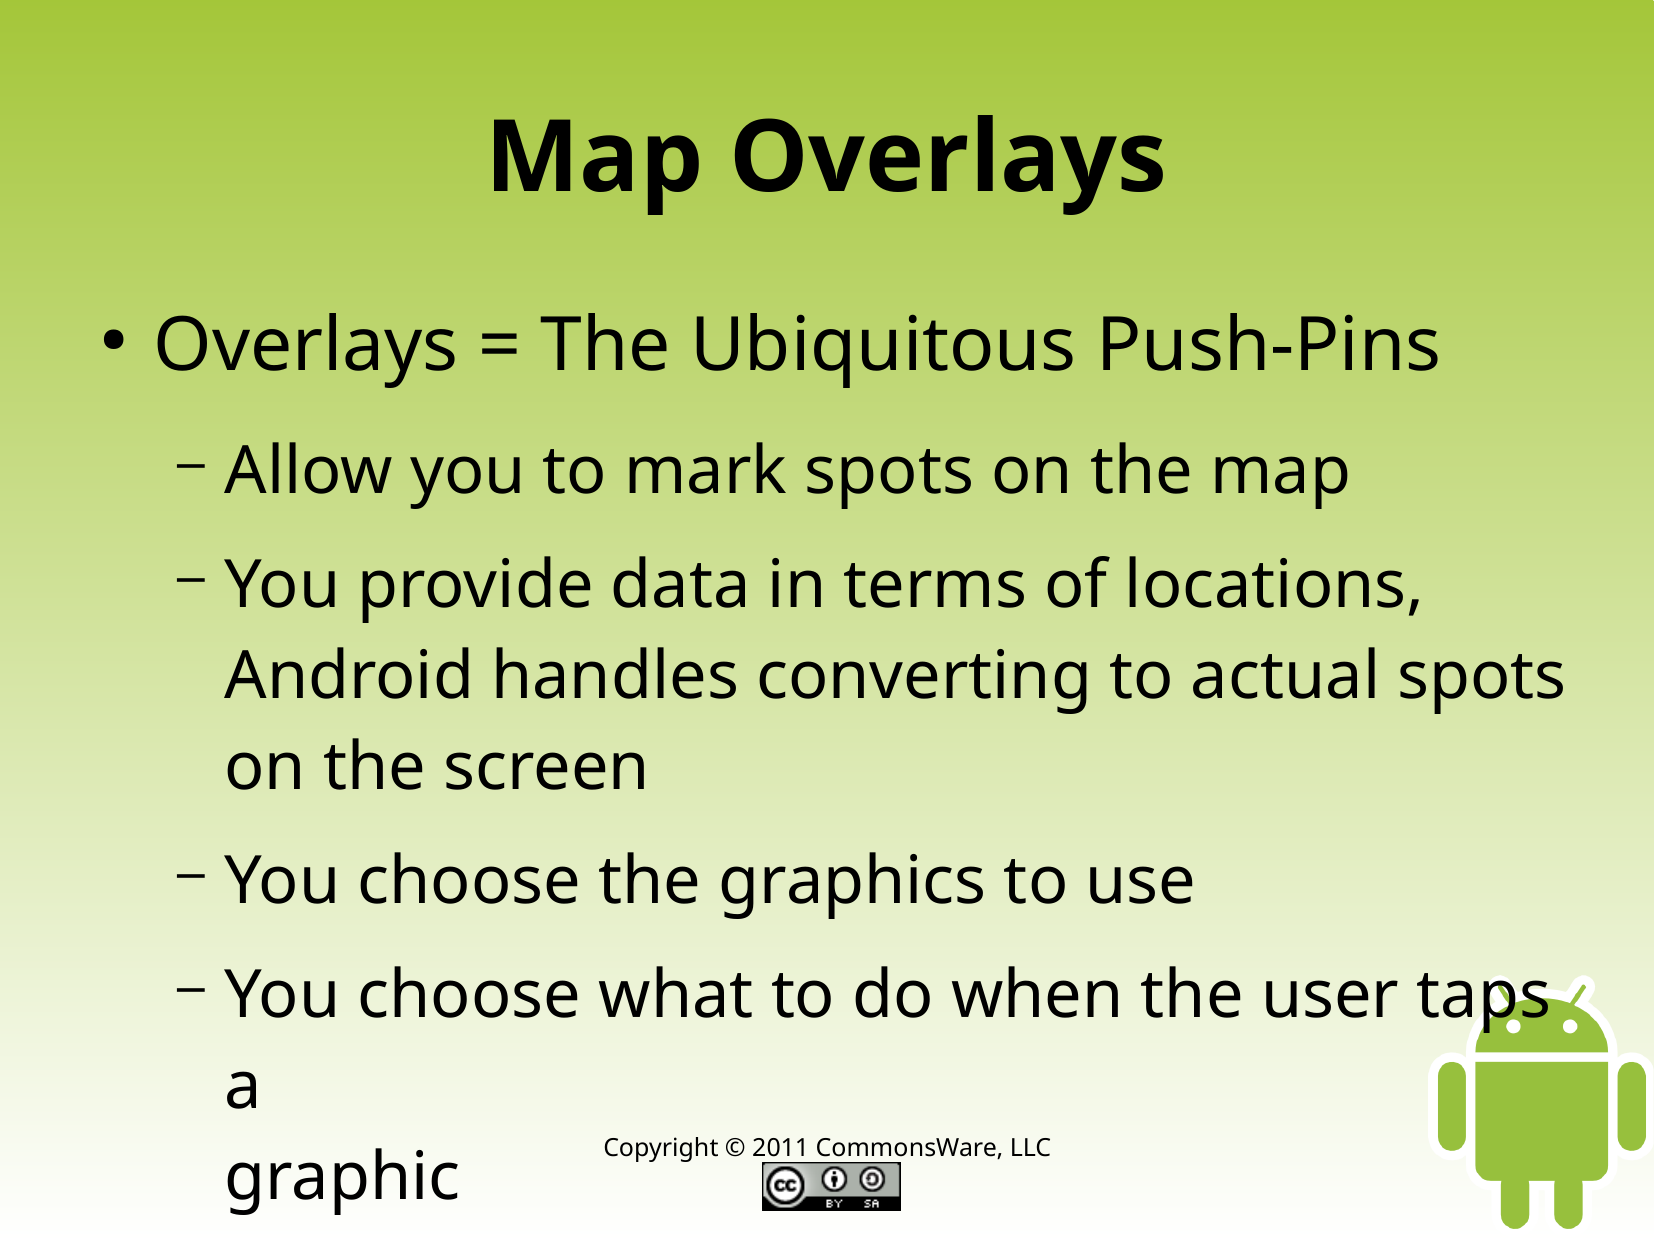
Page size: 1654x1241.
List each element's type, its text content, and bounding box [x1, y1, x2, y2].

picture [1428, 975, 1654, 1238]
title Map Overlays [82, 49, 1571, 257]
picture [762, 1162, 901, 1211]
list Overlays = The Ubiquitous Push-Pins Allow you to mark spots on the map You provide data in terms of locations, Android handles converting to actual spots on the screen You choose the graphics to use You choose what to do when the user taps a graphic [82, 290, 1571, 1094]
